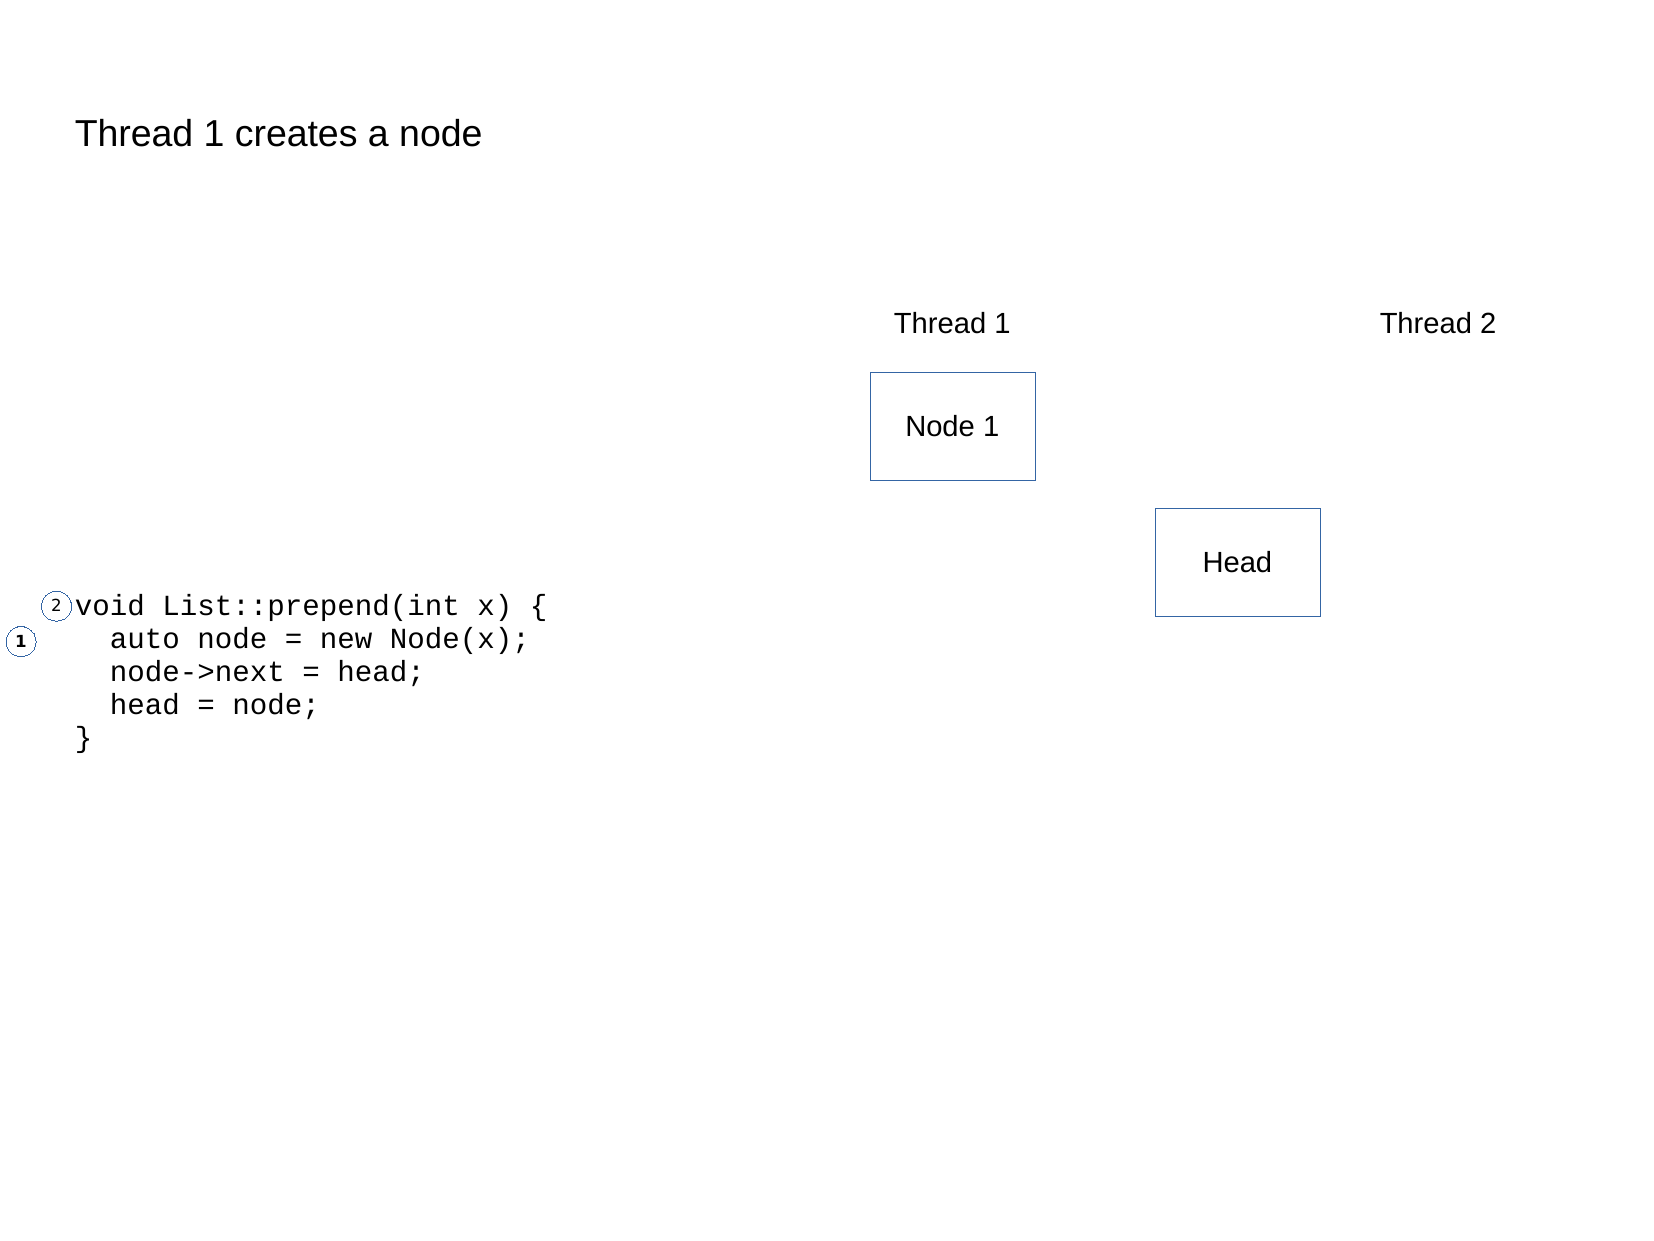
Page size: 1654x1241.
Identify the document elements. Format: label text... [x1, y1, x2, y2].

text_box Thread 2 [1365, 300, 1512, 348]
text_box Node 1 [870, 372, 1036, 481]
text_box 1 [6, 626, 37, 657]
text_box Thread 1 [879, 300, 1026, 348]
text_box Thread 1 creates a node [60, 104, 498, 162]
text_box void List::prepend(int x) { auto node = new Node(x); node->next = head; head = node; } [60, 583, 563, 797]
text_box 2 [41, 591, 72, 622]
text_box Head [1155, 508, 1321, 617]
